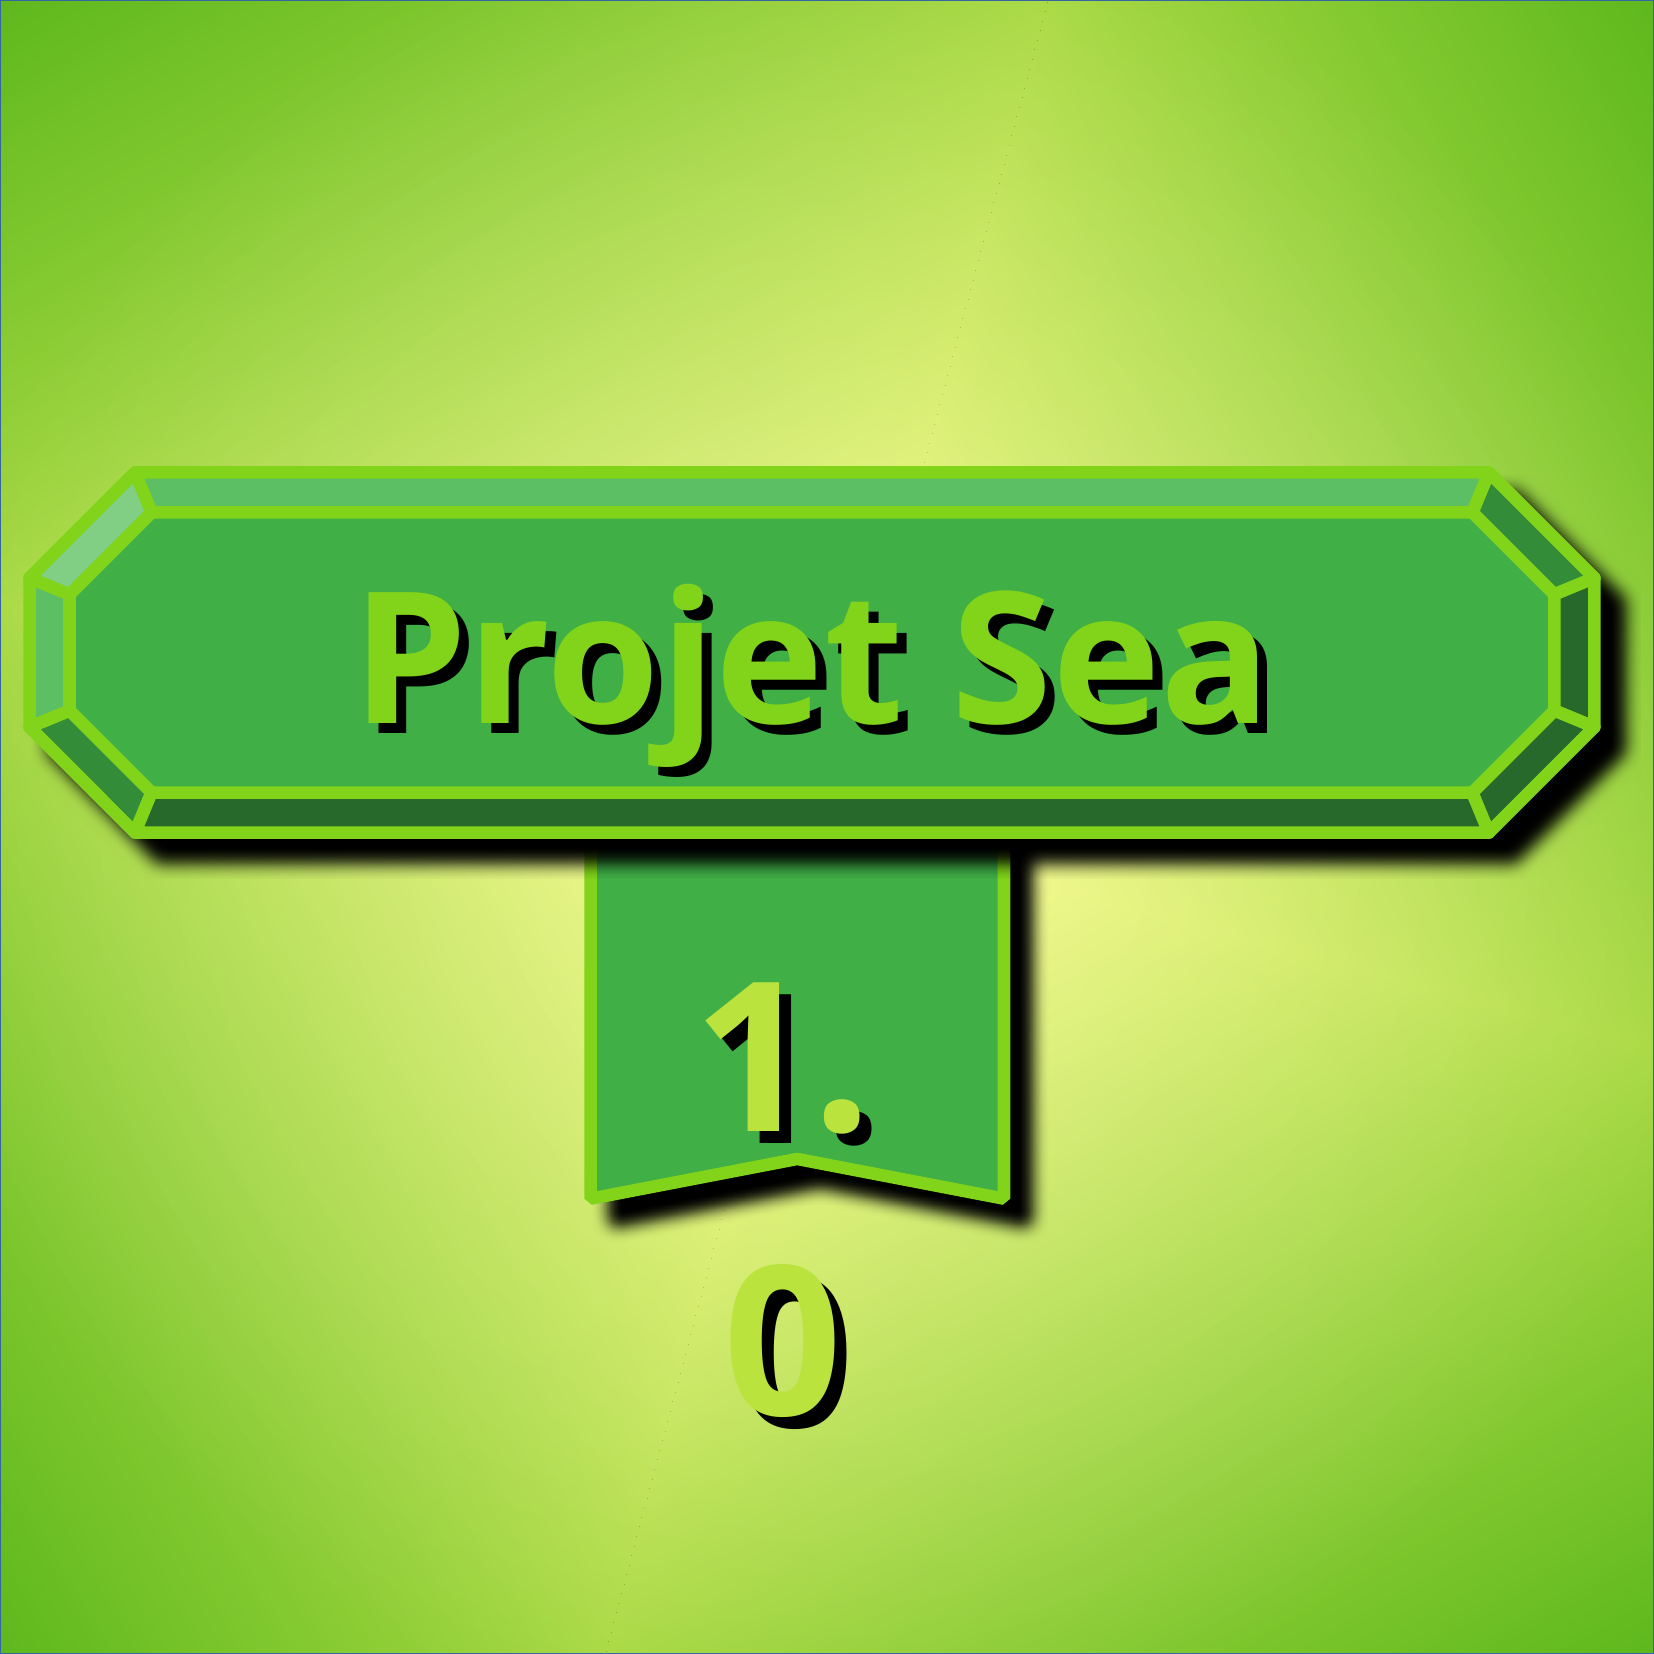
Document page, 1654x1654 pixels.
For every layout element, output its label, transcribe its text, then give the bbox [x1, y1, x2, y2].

text_box [0, 0, 1654, 1654]
text_box Projet Sea [70, 513, 1554, 792]
text_box 1.0 [679, 901, 986, 1317]
